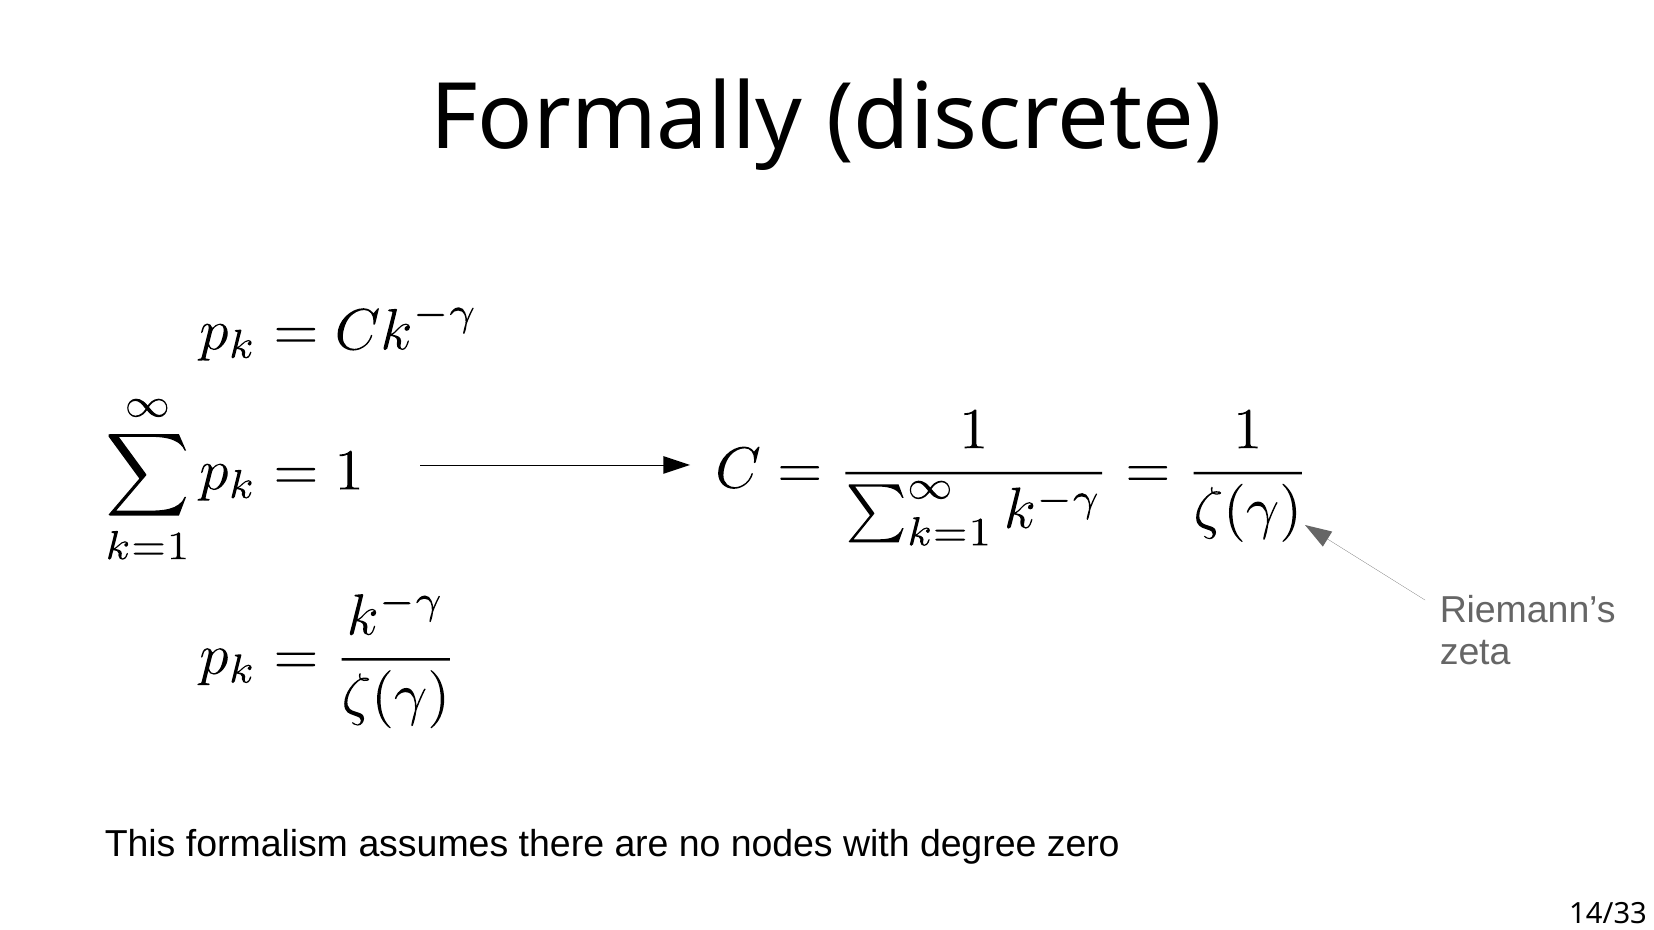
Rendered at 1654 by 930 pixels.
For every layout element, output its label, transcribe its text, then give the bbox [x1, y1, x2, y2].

text_box Riemann’s zeta [1425, 581, 1636, 680]
title Formally (discrete) [82, 1, 1571, 225]
text_box This formalism assumes there are no nodes with degree zero [90, 814, 1291, 901]
text_box [105, 300, 476, 729]
text_box [715, 409, 1302, 546]
